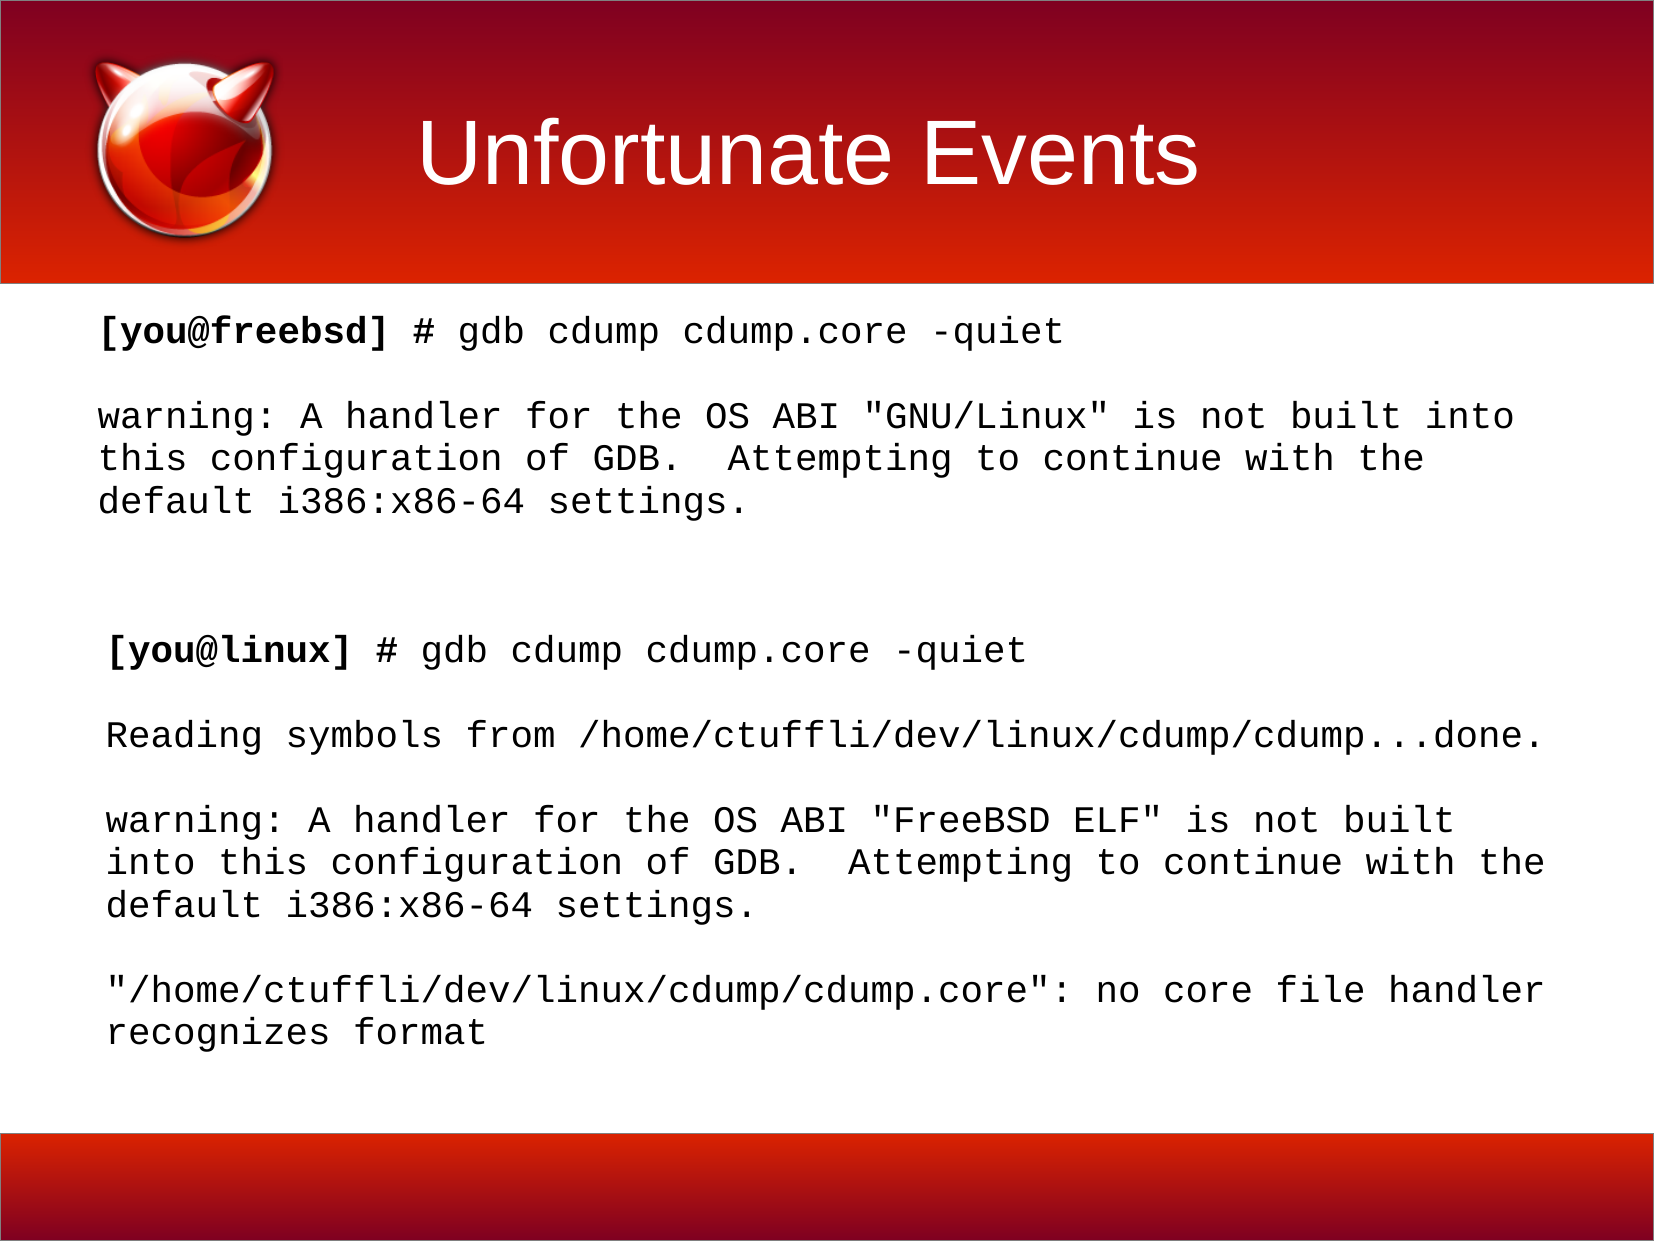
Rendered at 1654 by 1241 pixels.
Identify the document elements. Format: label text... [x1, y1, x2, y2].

text_box [you@linux] # gdb cdump cdump.core -quiet Reading symbols from /home/ctuffli/dev/linux/cdump/cdump...done. warning: A handler for the OS ABI "FreeBSD ELF" is not built into this configuration of GDB. Attempting to continue with the default i386:x86-64 settings. "/home/ctuffli/dev/linux/cdump/cdump.core": no core file handler recognizes format [90, 623, 1571, 1064]
text_box [you@freebsd] # gdb cdump cdump.core -quiet warning: A handler for the OS ABI "GNU/Linux" is not built into this configuration of GDB. Attempting to continue with the default i386:x86-64 settings. [82, 304, 1607, 532]
title Unfortunate Events [82, 49, 1536, 257]
